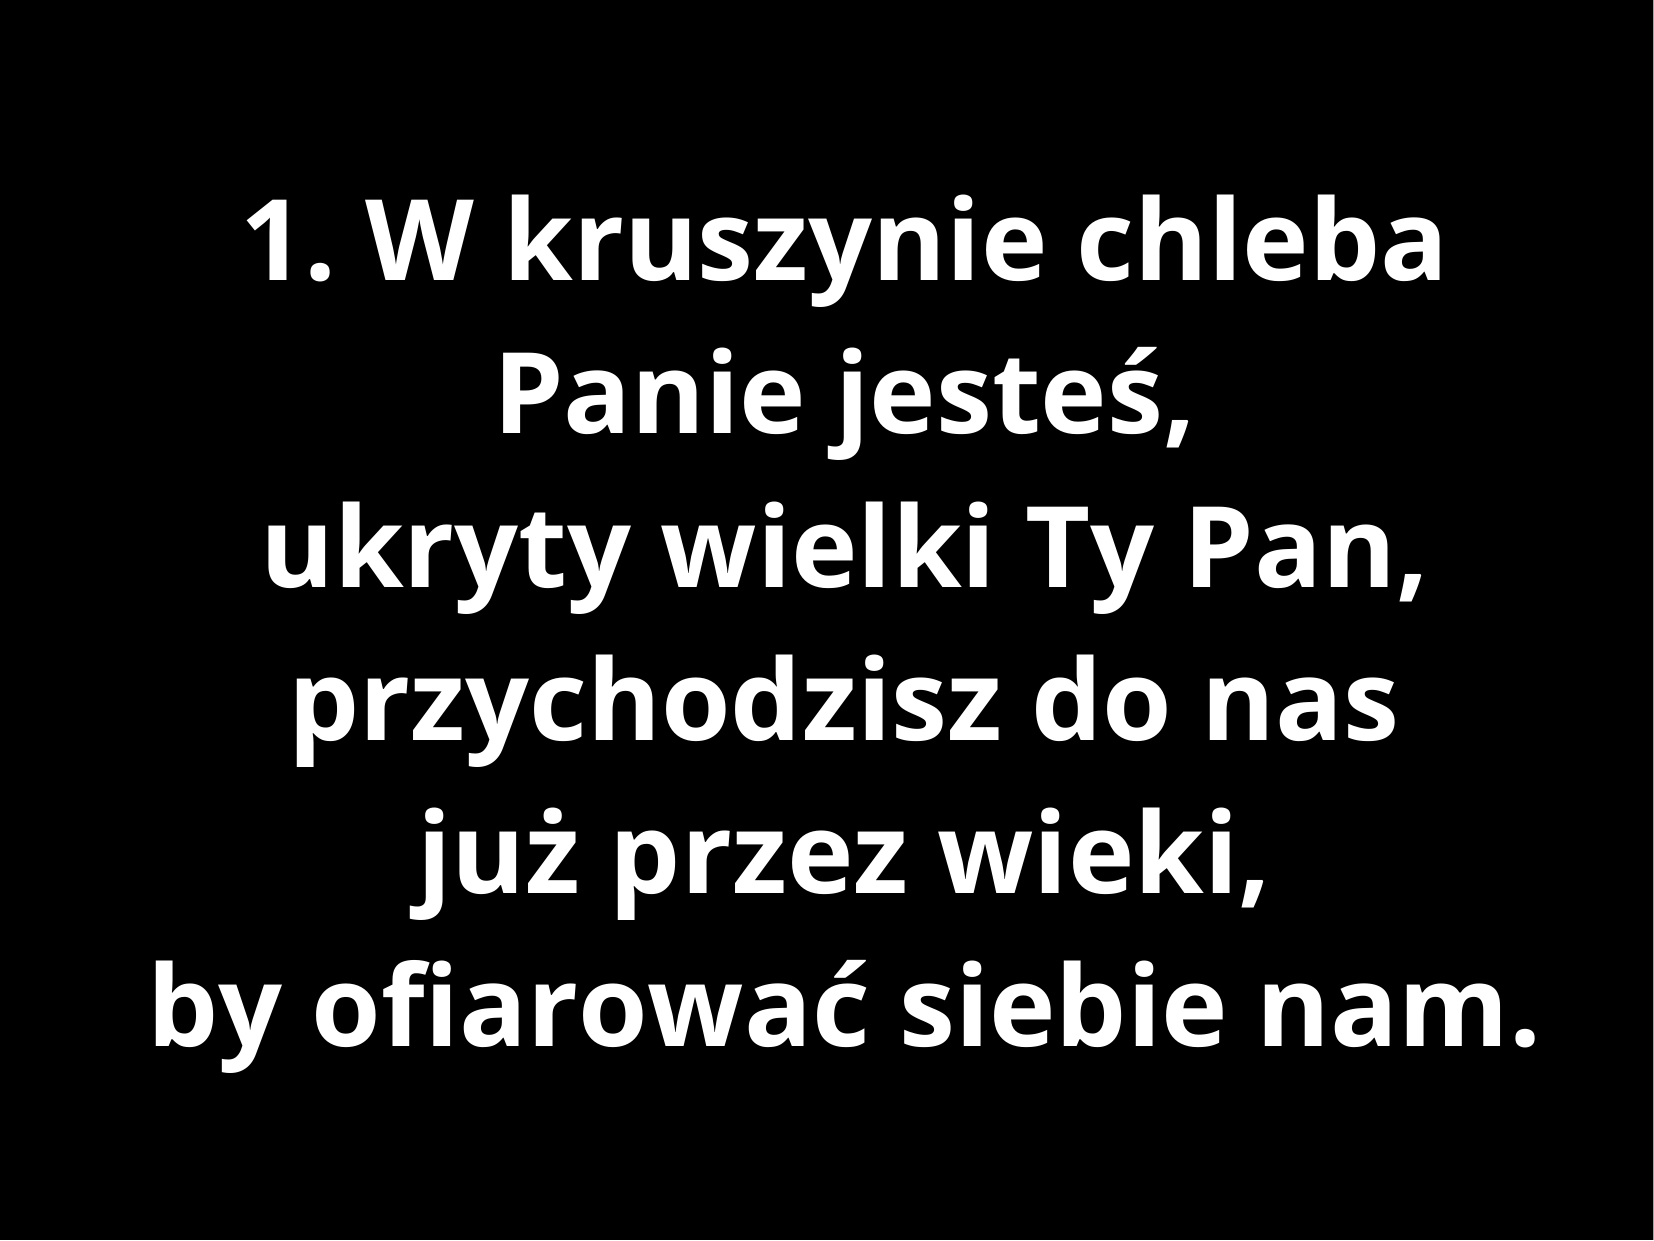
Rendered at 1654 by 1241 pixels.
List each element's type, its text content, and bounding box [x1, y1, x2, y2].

subtitle 1. W kruszynie chleba Panie jesteś, ukryty wielki Ty Pan, przychodzisz do nas już przez wieki, by ofiarować siebie nam. [0, 0, 1654, 1241]
